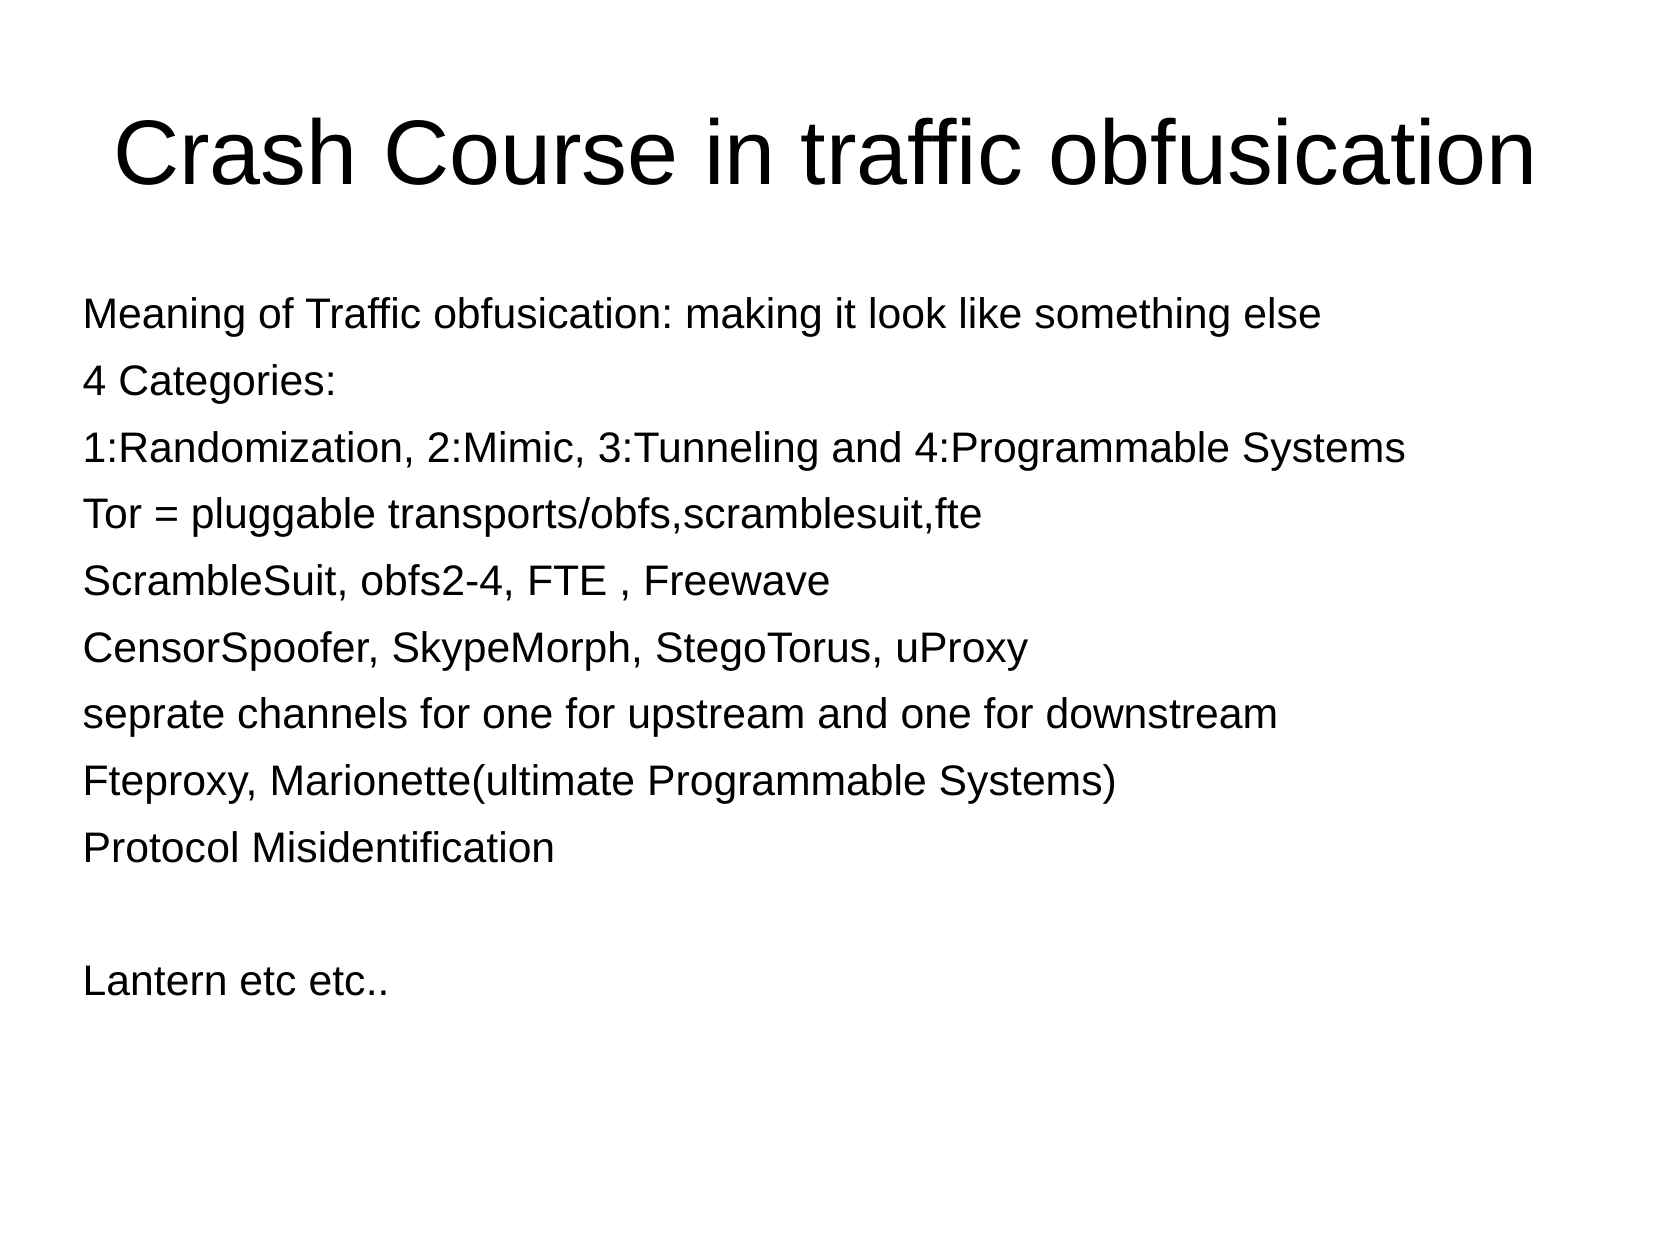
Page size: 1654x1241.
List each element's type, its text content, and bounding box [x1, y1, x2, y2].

list Meaning of Traffic obfusication: making it look like something else 4 Categories: 1:Randomization, 2:Mimic, 3:Tunneling and 4:Programmable Systems Tor = pluggable transports/obfs,scramblesuit,fte ScrambleSuit, obfs2-4, FTE , Freewave CensorSpoofer, SkypeMorph, StegoTorus, uProxy seprate channels for one for upstream and one for downstream Fteproxy, Marionette(ultimate Programmable Systems) Protocol Misidentification Lantern etc etc.. [82, 290, 1571, 1010]
title Crash Course in traffic obfusication [82, 49, 1571, 257]
